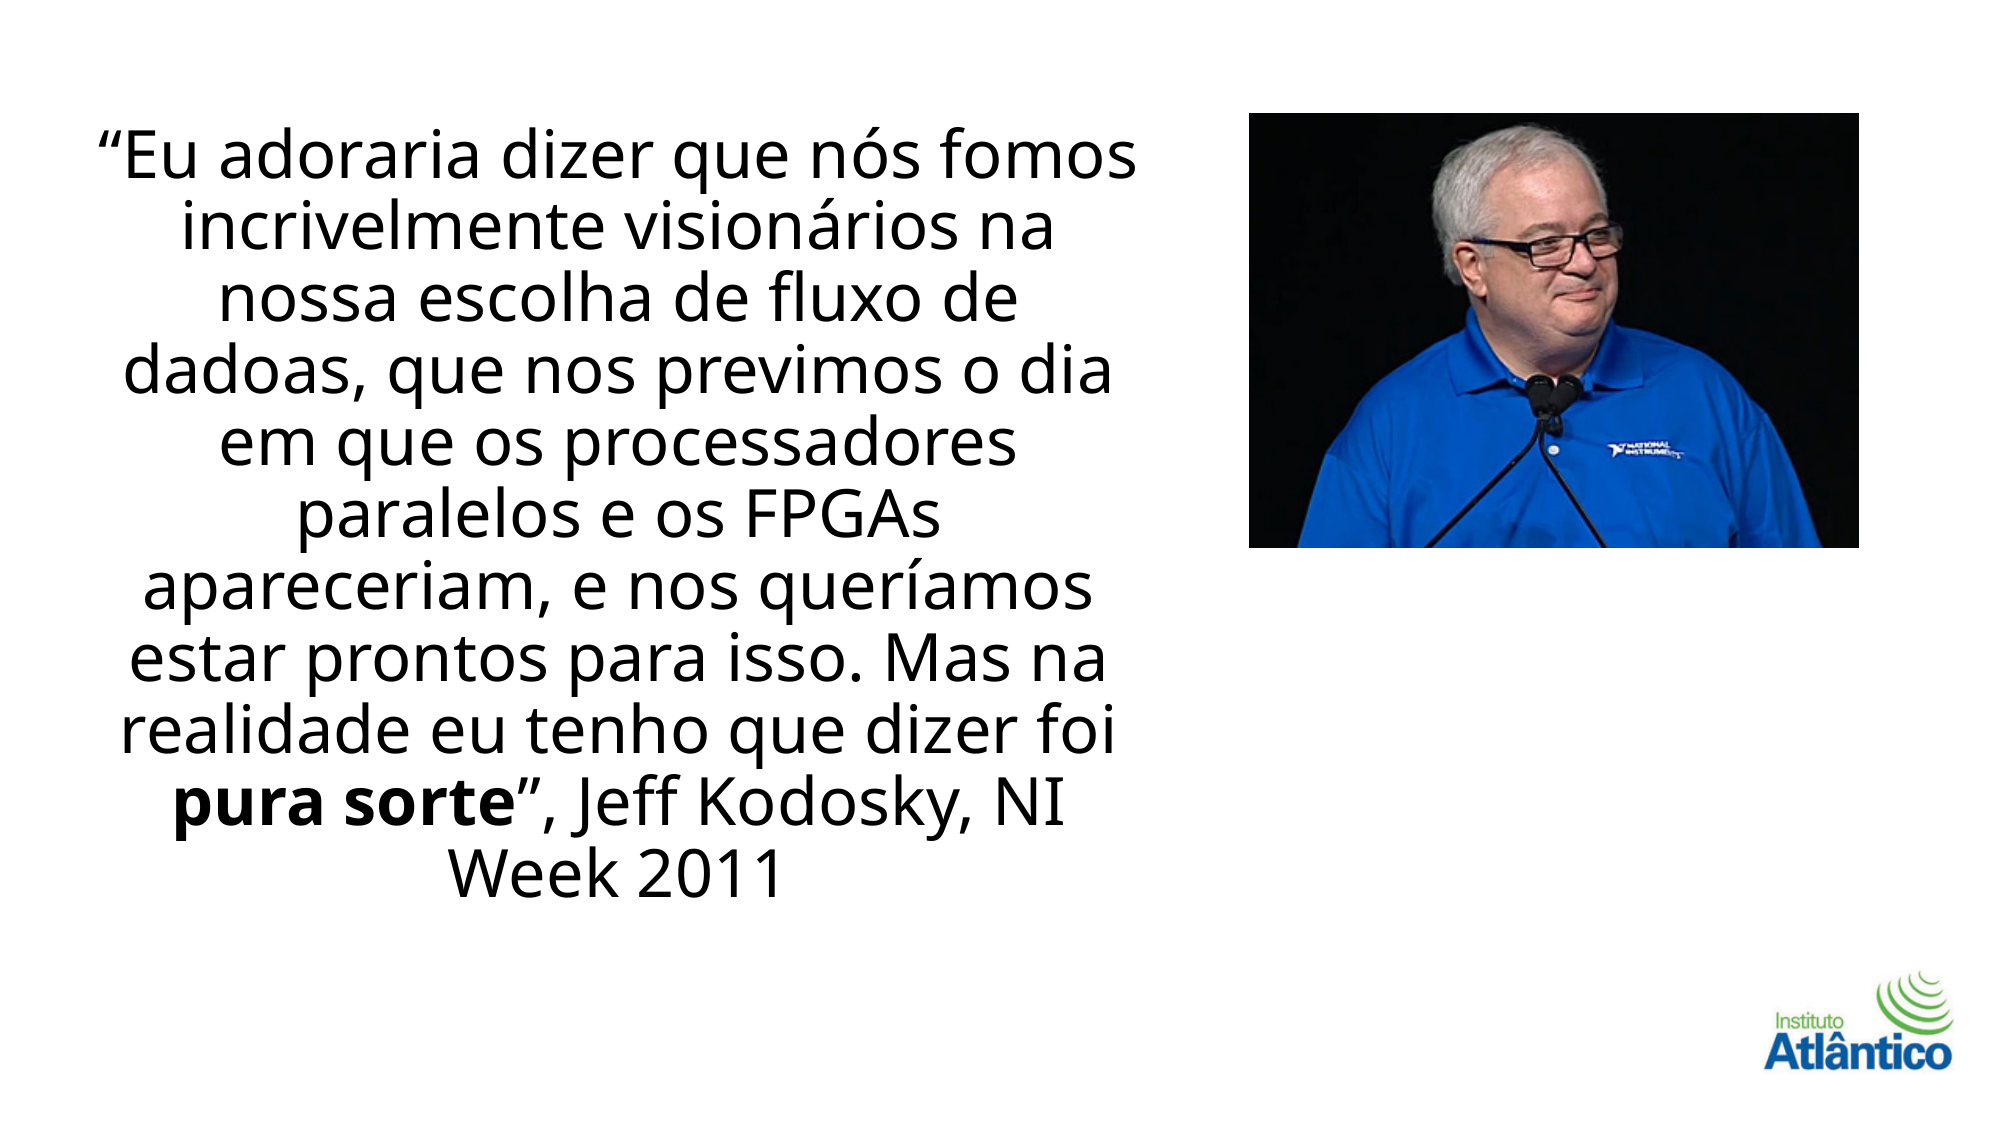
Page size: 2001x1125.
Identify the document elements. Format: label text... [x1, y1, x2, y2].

picture [1249, 113, 1859, 548]
title “Eu adoraria dizer que nós fomos incrivelmente visionários na nossa escolha de fluxo de dadoas, que nos previmos o dia em que os processadores paralelos e os FPGAs apareceriam, e nos queríamos estar prontos para isso. Mas na realidade eu tenho que dizer foi pura sorte”, Jeff Kodosky, NI Week 2011 [80, 113, 1158, 777]
picture [1717, 930, 2000, 1120]
